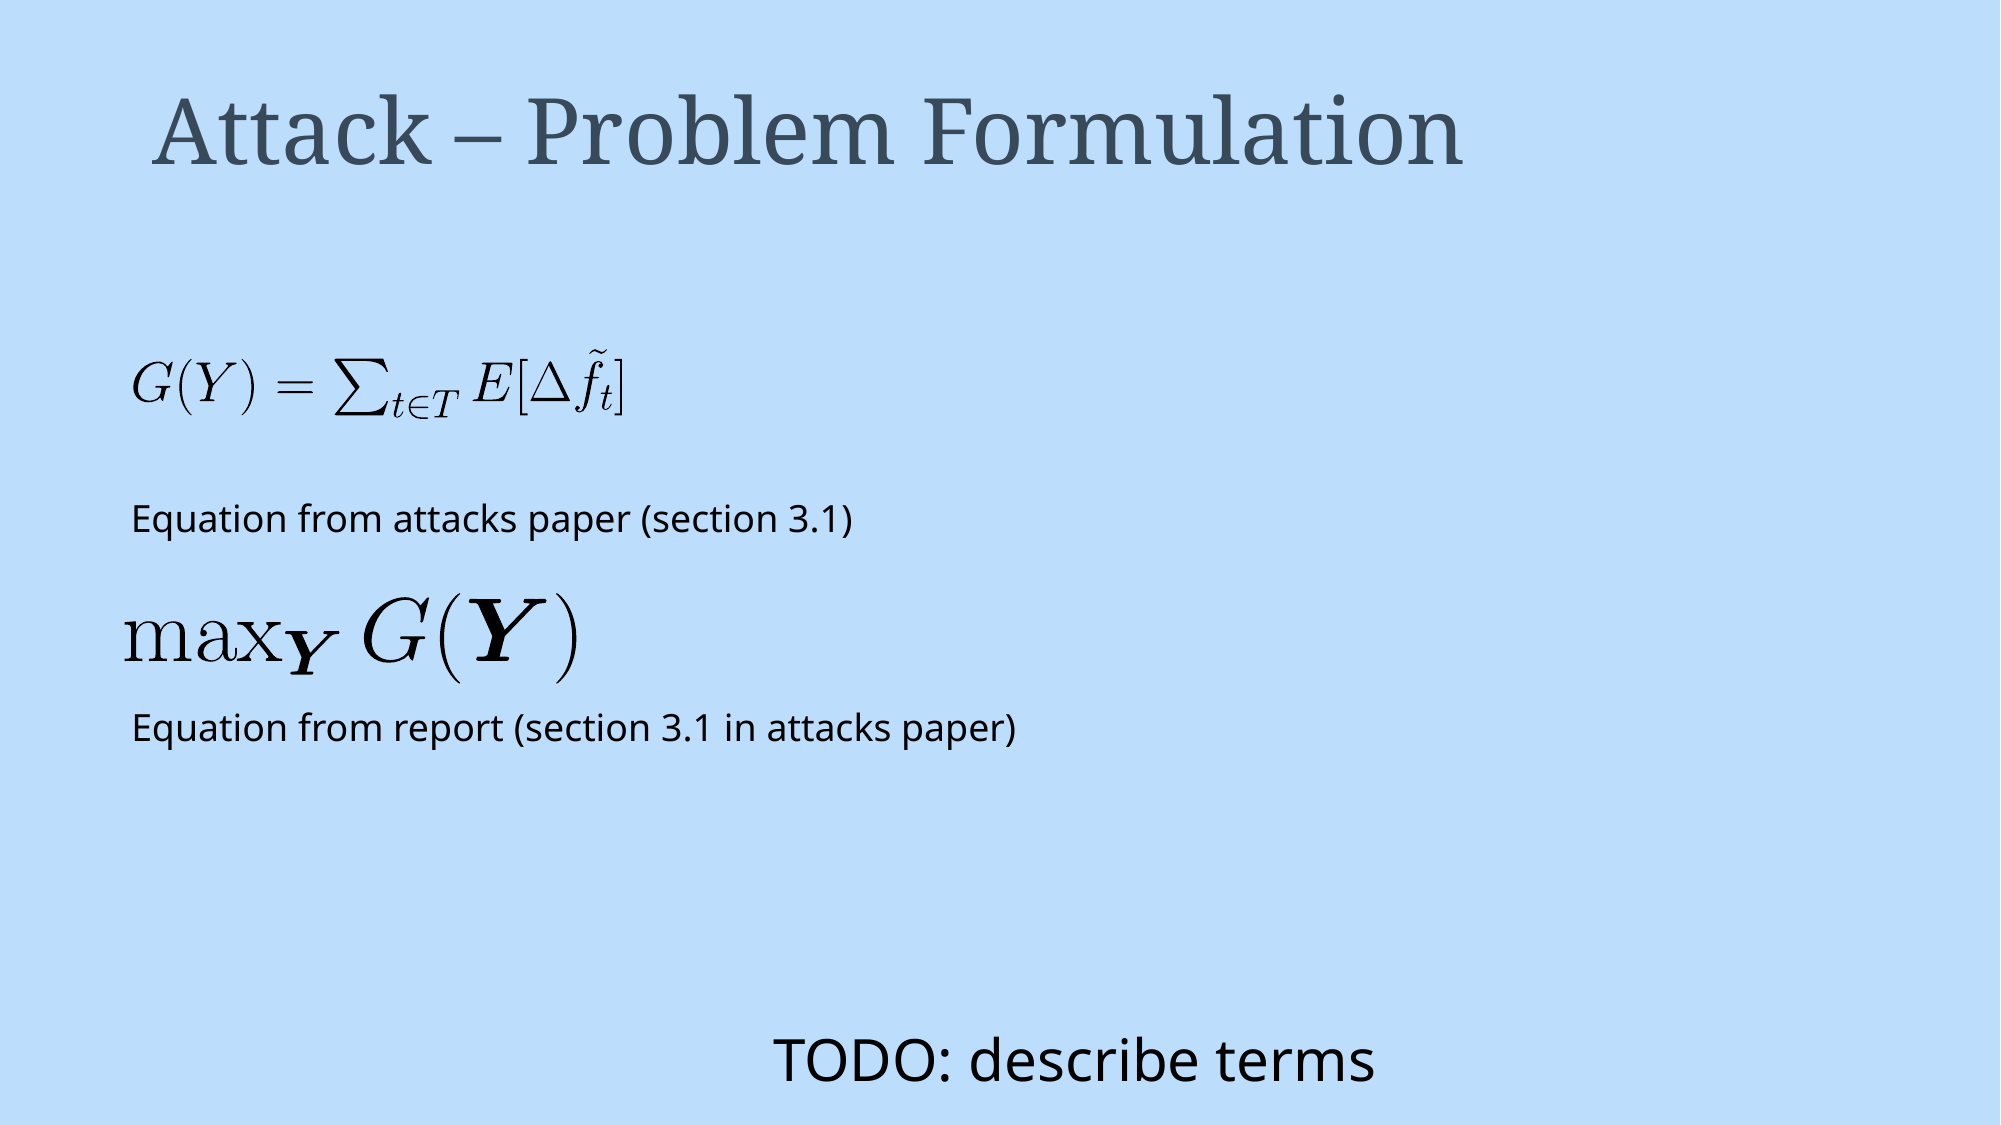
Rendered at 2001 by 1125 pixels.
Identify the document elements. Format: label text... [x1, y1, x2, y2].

text_box Equation from report​ (section 3.1 in attacks paper) [116, 696, 1117, 803]
title Attack – Problem Formulation [137, 59, 1863, 211]
text_box Equation from attacks paper (section 3.1) ​ [115, 487, 1116, 639]
text_box TODO: describe terms​ ​​ ​ [758, 1036, 1759, 1125]
picture [0, 204, 1701, 926]
